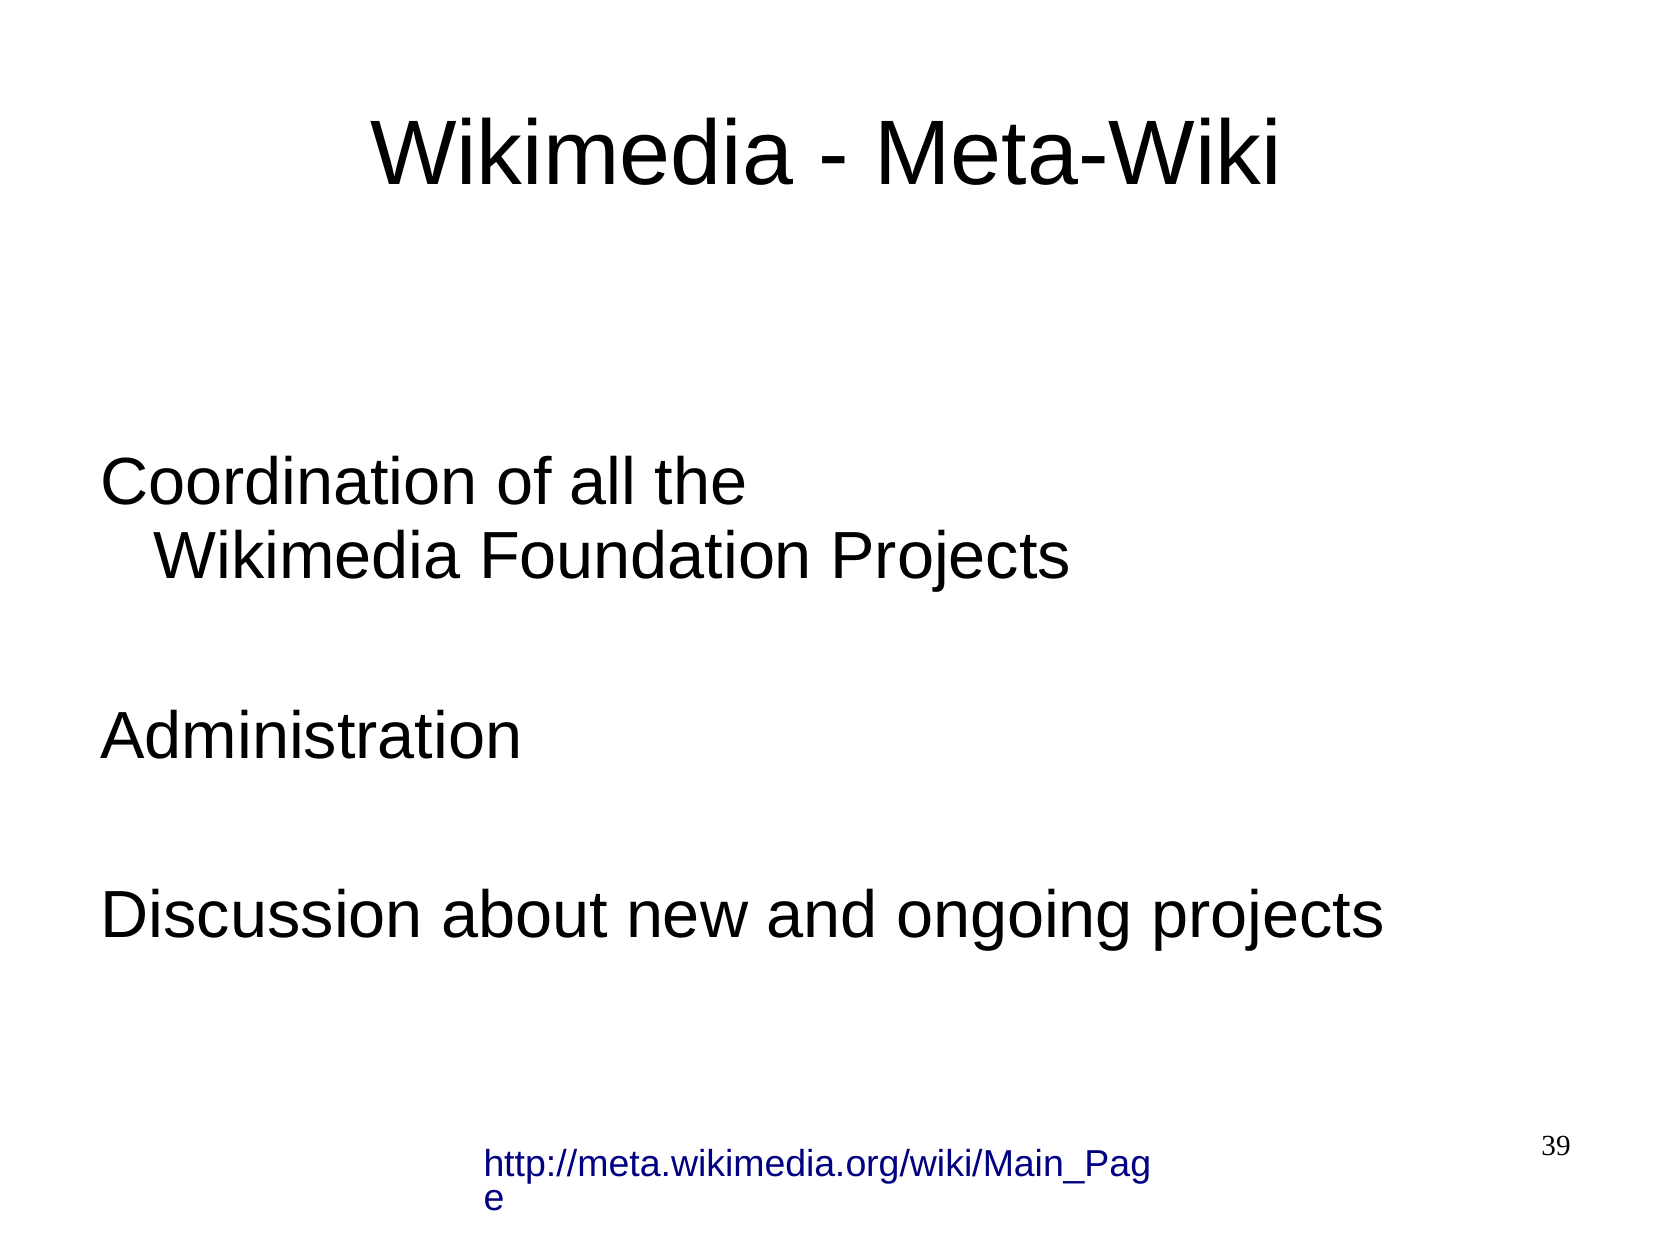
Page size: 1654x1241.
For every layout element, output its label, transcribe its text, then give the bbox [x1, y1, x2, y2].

title Wikimedia - Meta-Wiki [82, 49, 1571, 257]
text_box http://meta.wikimedia.org/wiki/Main_Page [468, 1135, 1186, 1193]
list Coordination of all the Wikimedia Foundation Projects Administration Discussion about new and ongoing projects [82, 443, 1571, 952]
